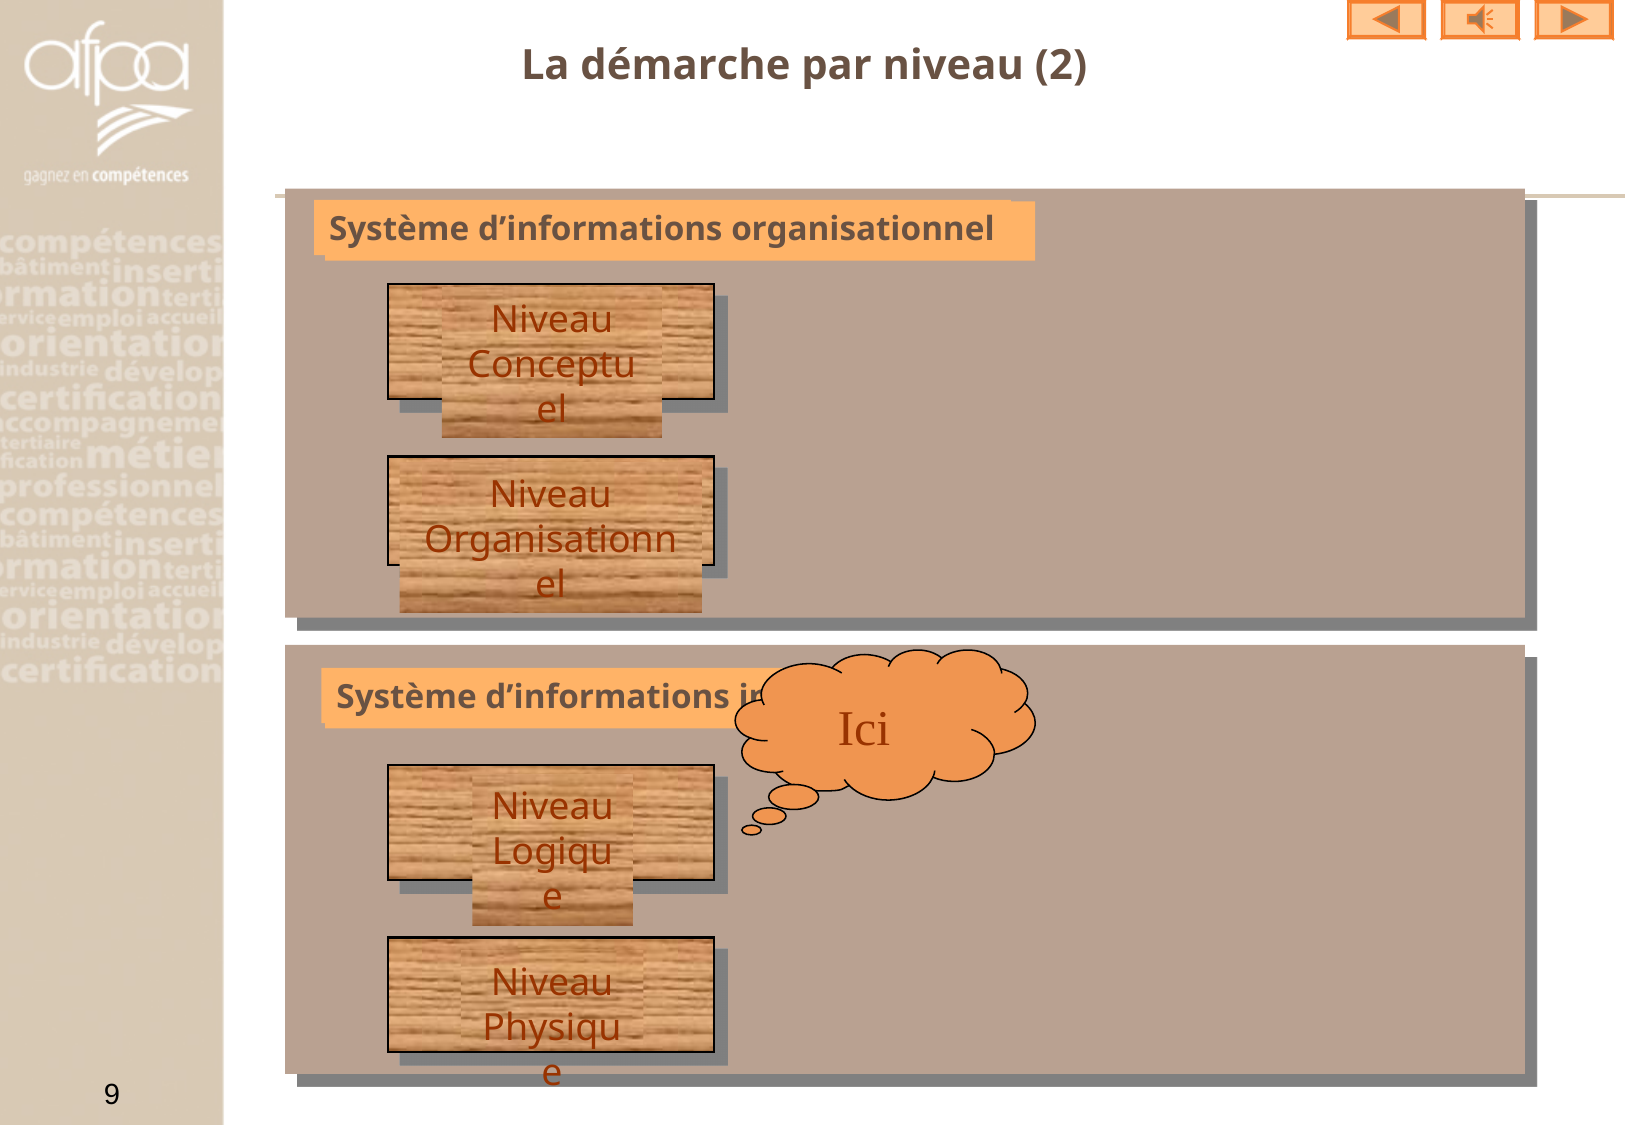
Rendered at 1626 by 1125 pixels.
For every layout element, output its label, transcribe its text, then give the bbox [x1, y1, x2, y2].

text_box [285, 644, 1525, 1074]
text_box [547, 1067, 557, 1073]
text_box Système d’informations informatisé [321, 667, 785, 724]
text_box [1536, 0, 1613, 39]
text_box [285, 188, 1525, 618]
text_box Niveau Physique [460, 950, 644, 1045]
text_box Ici [822, 687, 1223, 763]
text_box [1349, 0, 1426, 39]
picture [0, 0, 1626, 1125]
text_box Système d’informations organisationnel [314, 199, 1011, 256]
text_box [1443, 0, 1519, 39]
text_box La démarche par niveau (2) [386, 24, 1223, 100]
text_box Niveau Logique [472, 774, 633, 926]
text_box Niveau Conceptuel [441, 287, 662, 438]
text_box Niveau Organisationnel [399, 462, 702, 613]
